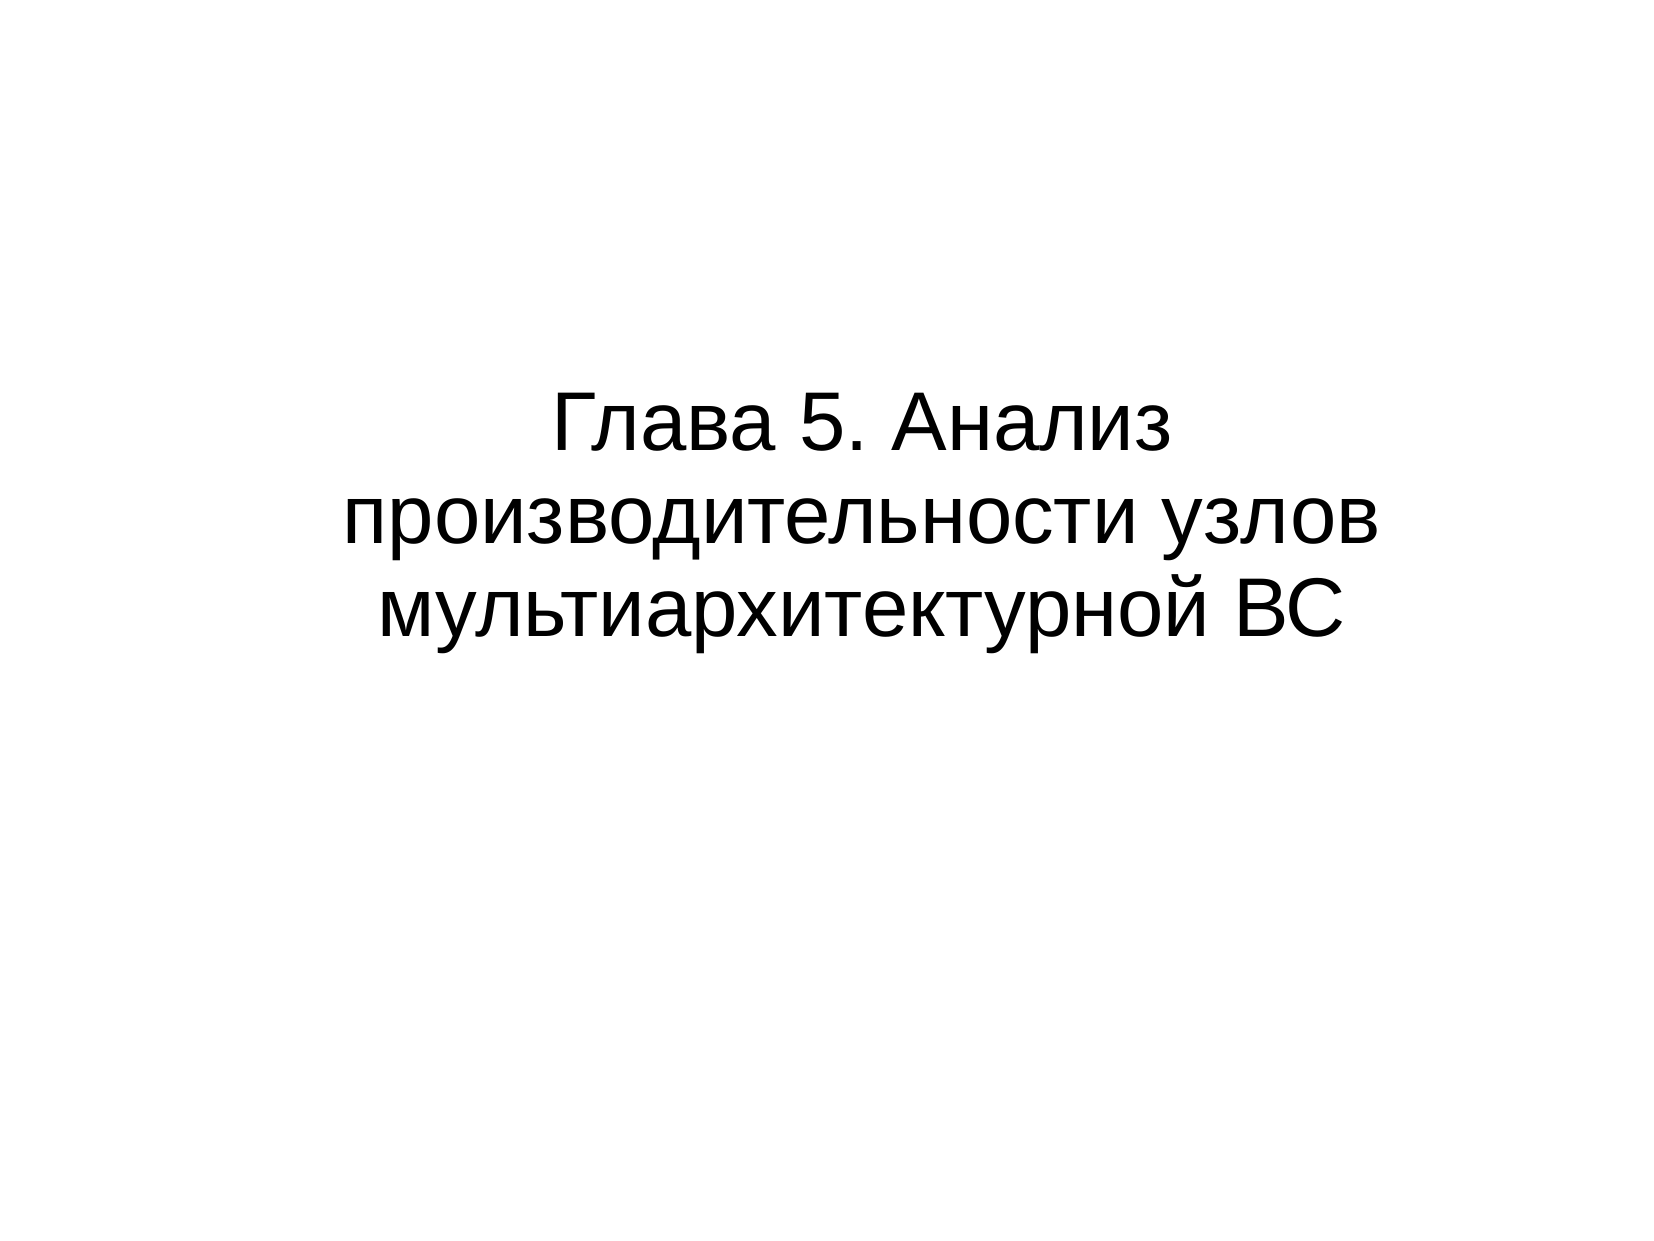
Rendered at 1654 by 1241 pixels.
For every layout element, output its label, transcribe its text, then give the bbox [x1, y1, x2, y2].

list Глава 5. Анализ производительности узлов мультиархитектурной ВС [82, 290, 1571, 1010]
